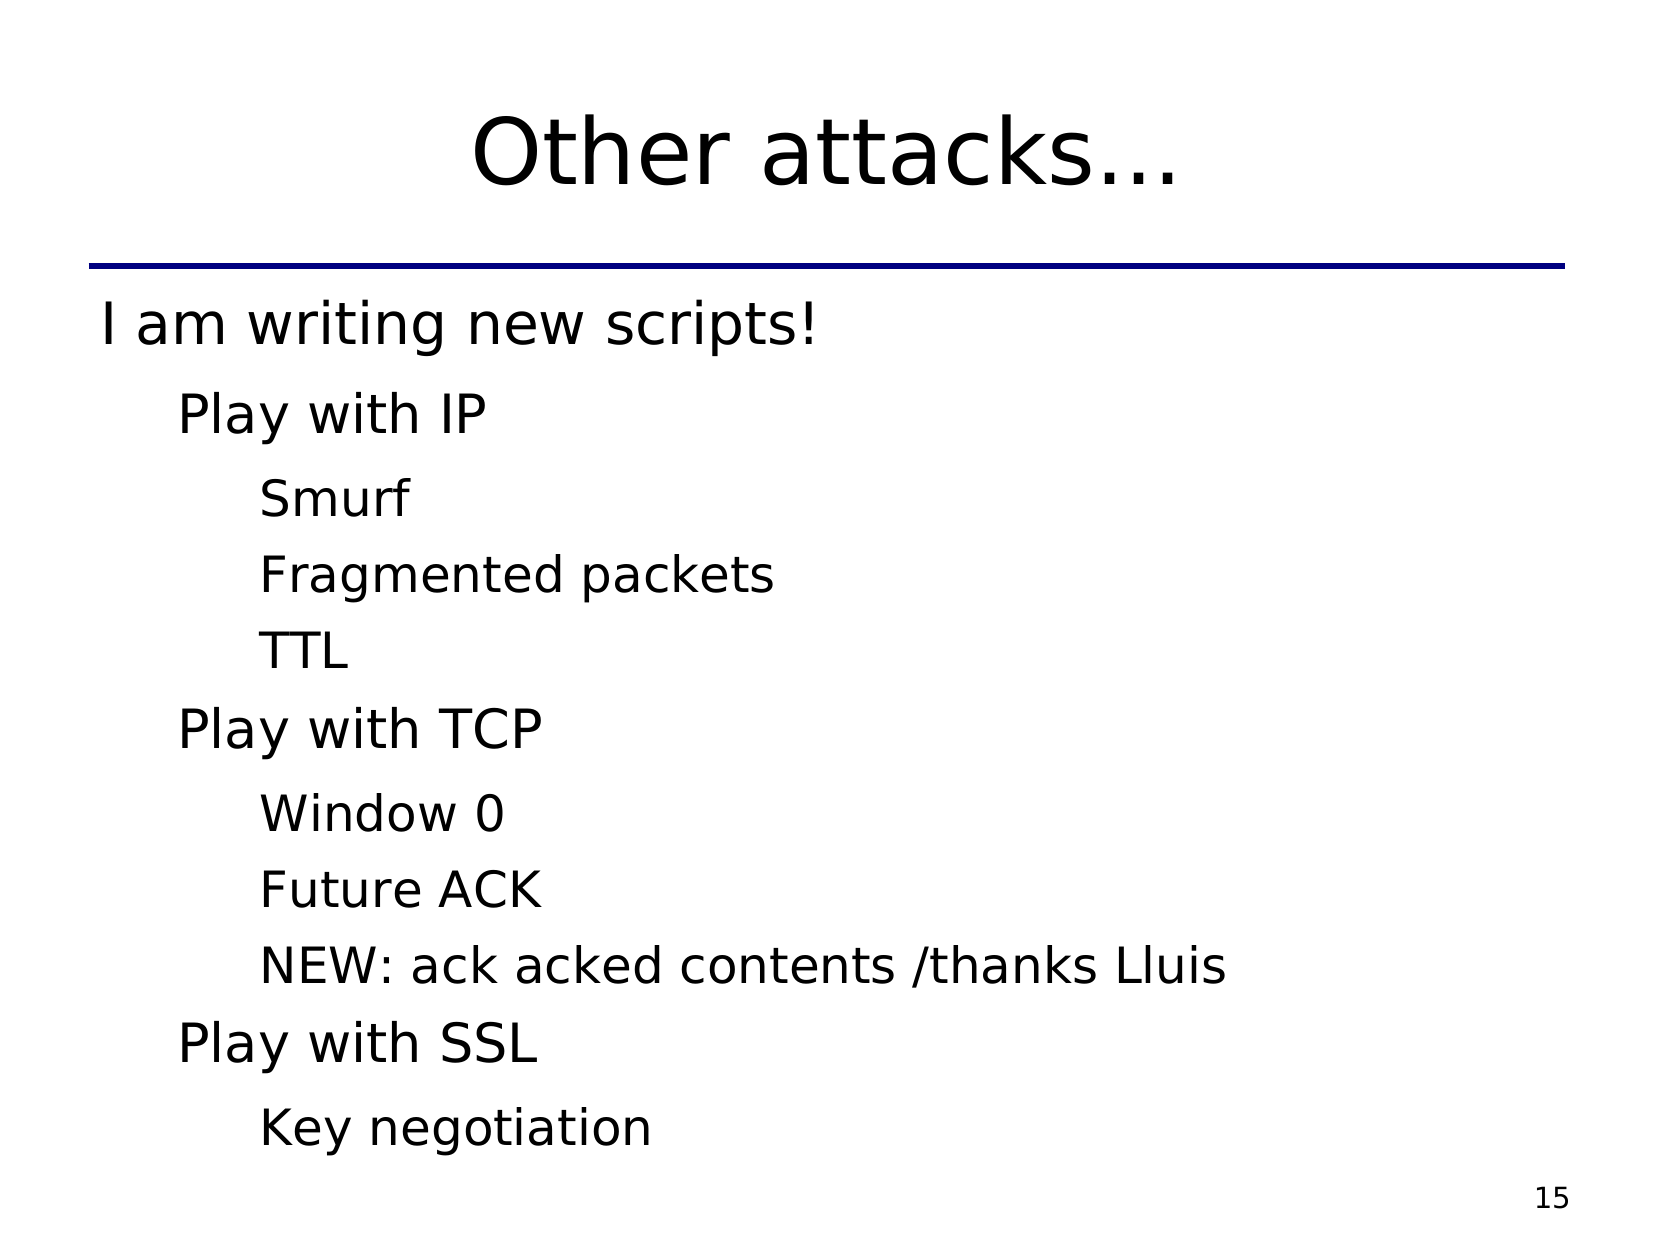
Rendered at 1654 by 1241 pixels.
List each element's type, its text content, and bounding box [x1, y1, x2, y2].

title Other attacks... [82, 56, 1571, 250]
list I am writing new scripts! Play with IP Smurf Fragmented packets TTL Play with TCP Window 0 Future ACK NEW: ack acked contents /thanks Lluis Play with SSL Key negotiation [82, 290, 1571, 1158]
